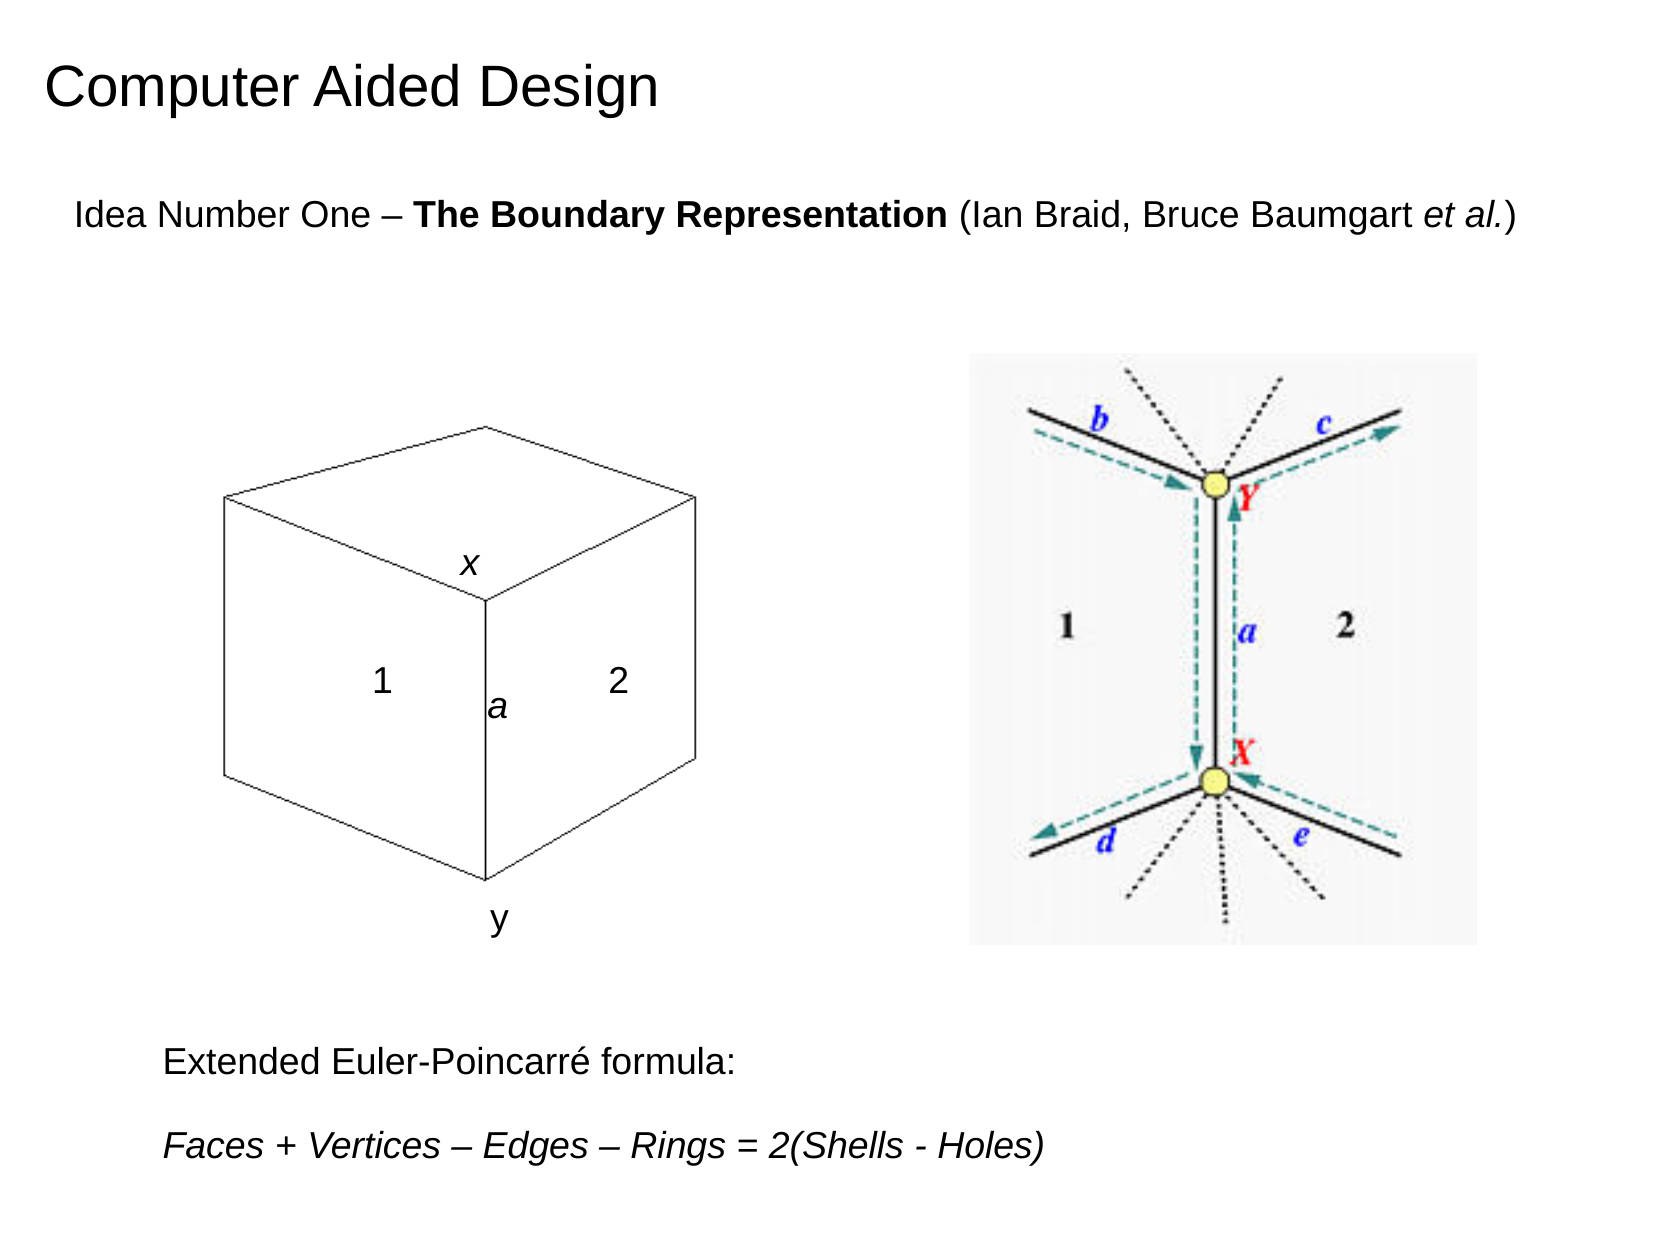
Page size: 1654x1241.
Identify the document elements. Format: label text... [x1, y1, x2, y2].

text_box y [472, 885, 532, 954]
text_box 1 [354, 649, 443, 717]
text_box Idea Number One – The Boundary Representation (Ian Braid, Bruce Baumgart et al.) [59, 186, 1625, 250]
picture [969, 353, 1477, 945]
picture [147, 417, 773, 886]
text_box x [442, 531, 502, 600]
text_box Extended Euler-Poincarré formula: Faces + Vertices – Edges – Rings = 2(Shells - Holes) [147, 1033, 1359, 1189]
text_box a [472, 676, 532, 740]
text_box 2 [590, 649, 650, 717]
text_box Computer Aided Design [29, 46, 1625, 135]
